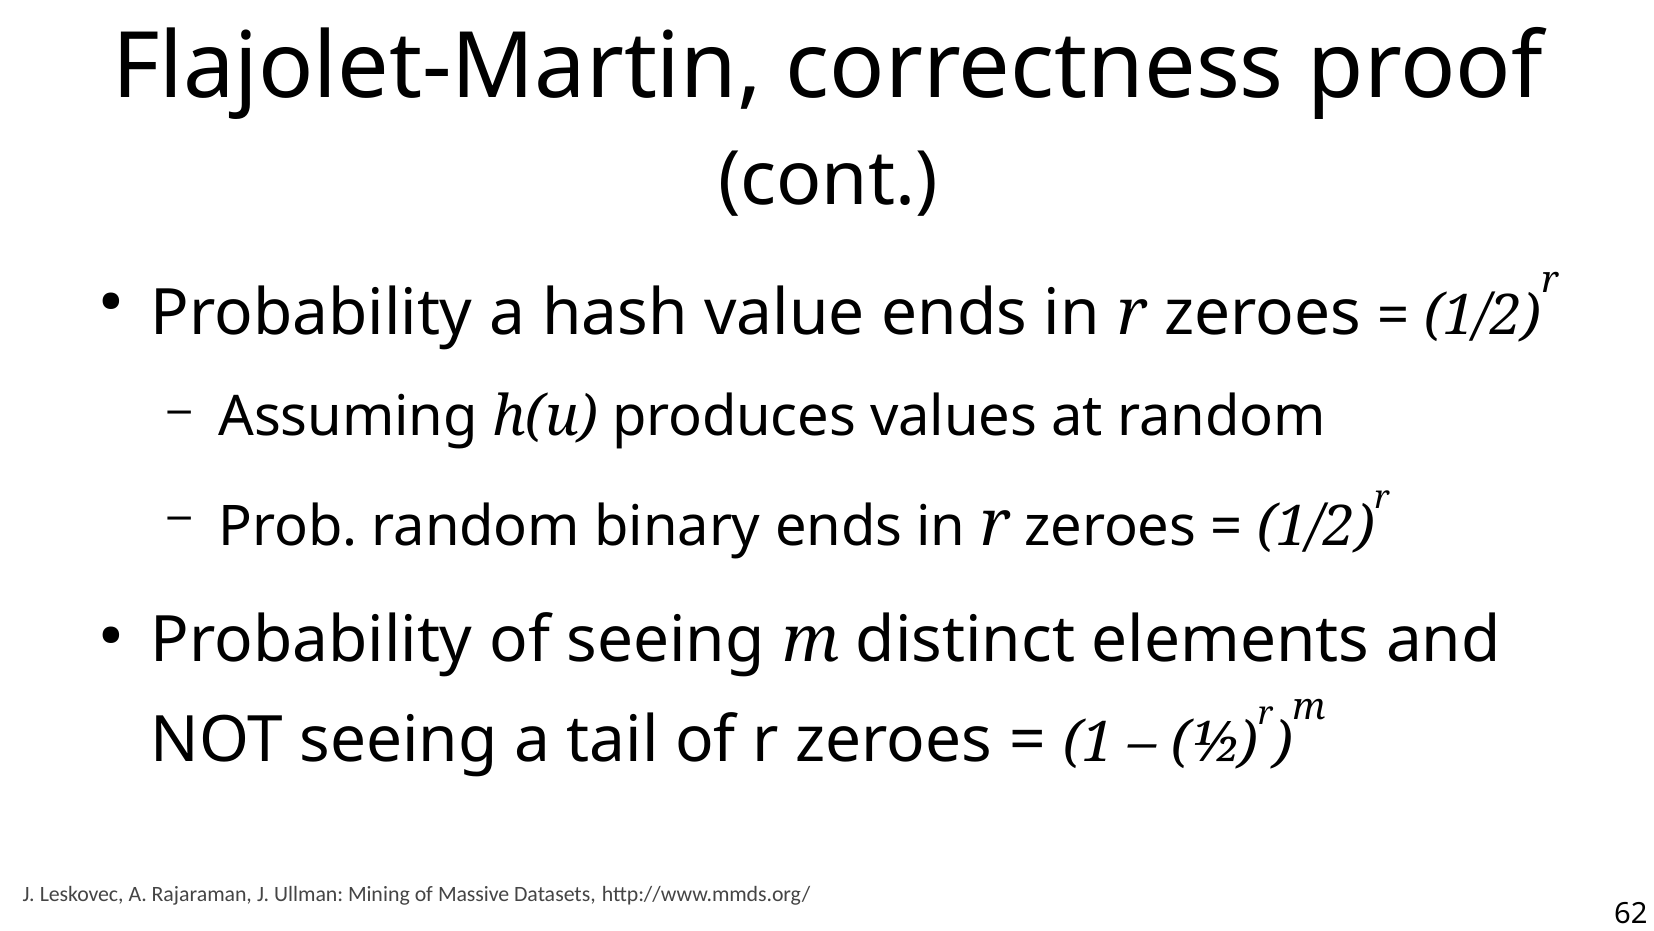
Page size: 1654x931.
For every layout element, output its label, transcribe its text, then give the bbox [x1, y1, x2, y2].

text_box J. Leskovec, A. Rajaraman, J. Ullman: Mining of Massive Datasets, http://www.mmds.org/ [7, 877, 1116, 914]
title Flajolet-Martin, correctness proof (cont.) [2, 1, 1654, 226]
list Probability a hash value ends in r zeroes = (1/2)r Assuming h(u) produces values at random Prob. random binary ends in r zeroes = (1/2)r Probability of seeing m distinct elements and NOT seeing a tail of r zeroes = (1 – (½)r)m [82, 253, 1571, 793]
